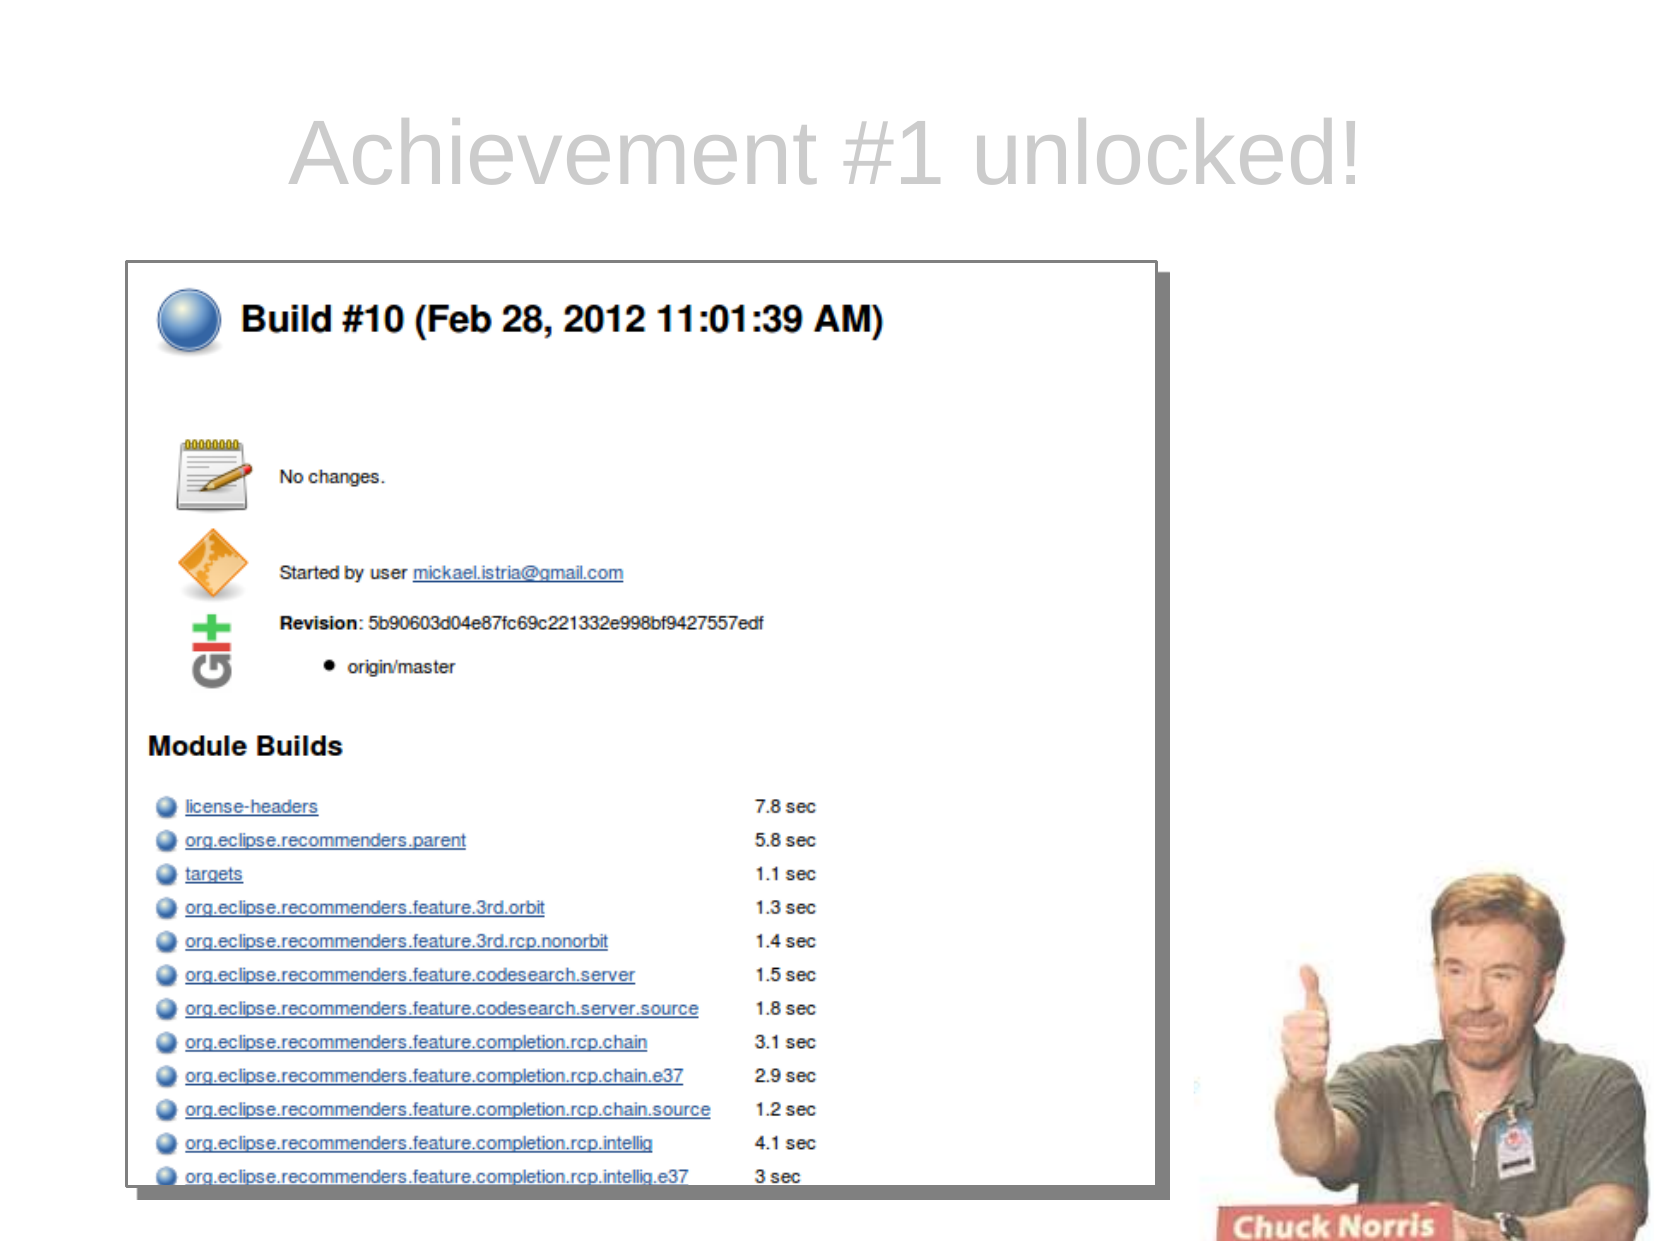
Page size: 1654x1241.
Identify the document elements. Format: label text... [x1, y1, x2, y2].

picture [1193, 860, 1654, 1241]
picture [128, 263, 1156, 1186]
title Achievement #1 unlocked! [82, 49, 1571, 257]
